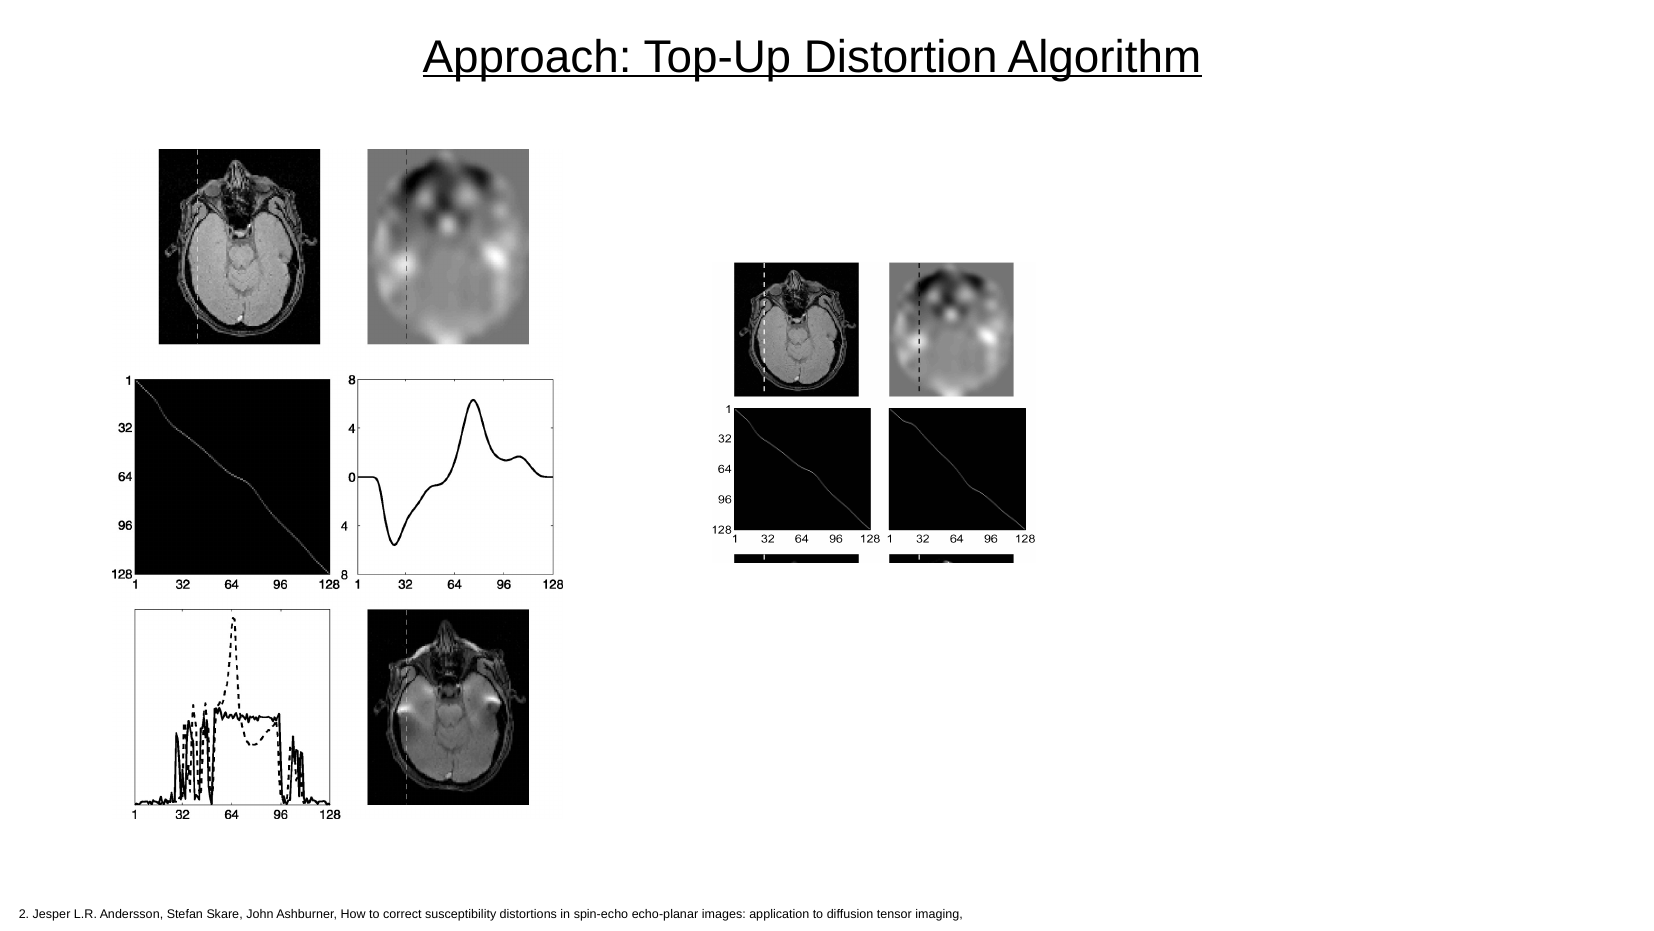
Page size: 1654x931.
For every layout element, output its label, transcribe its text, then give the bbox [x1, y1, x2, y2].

text_box 2. Jesper L.R. Andersson, Stefan Skare, John Ashburner, How to correct susceptibility distortions in spin-echo echo-planar images: application to diffusion tensor imaging, [4, 876, 1651, 931]
text_box [29, 112, 1654, 358]
picture [112, 149, 563, 819]
picture [712, 262, 1050, 563]
title Approach: Top-Up Distortion Algorithm [86, 0, 1538, 112]
